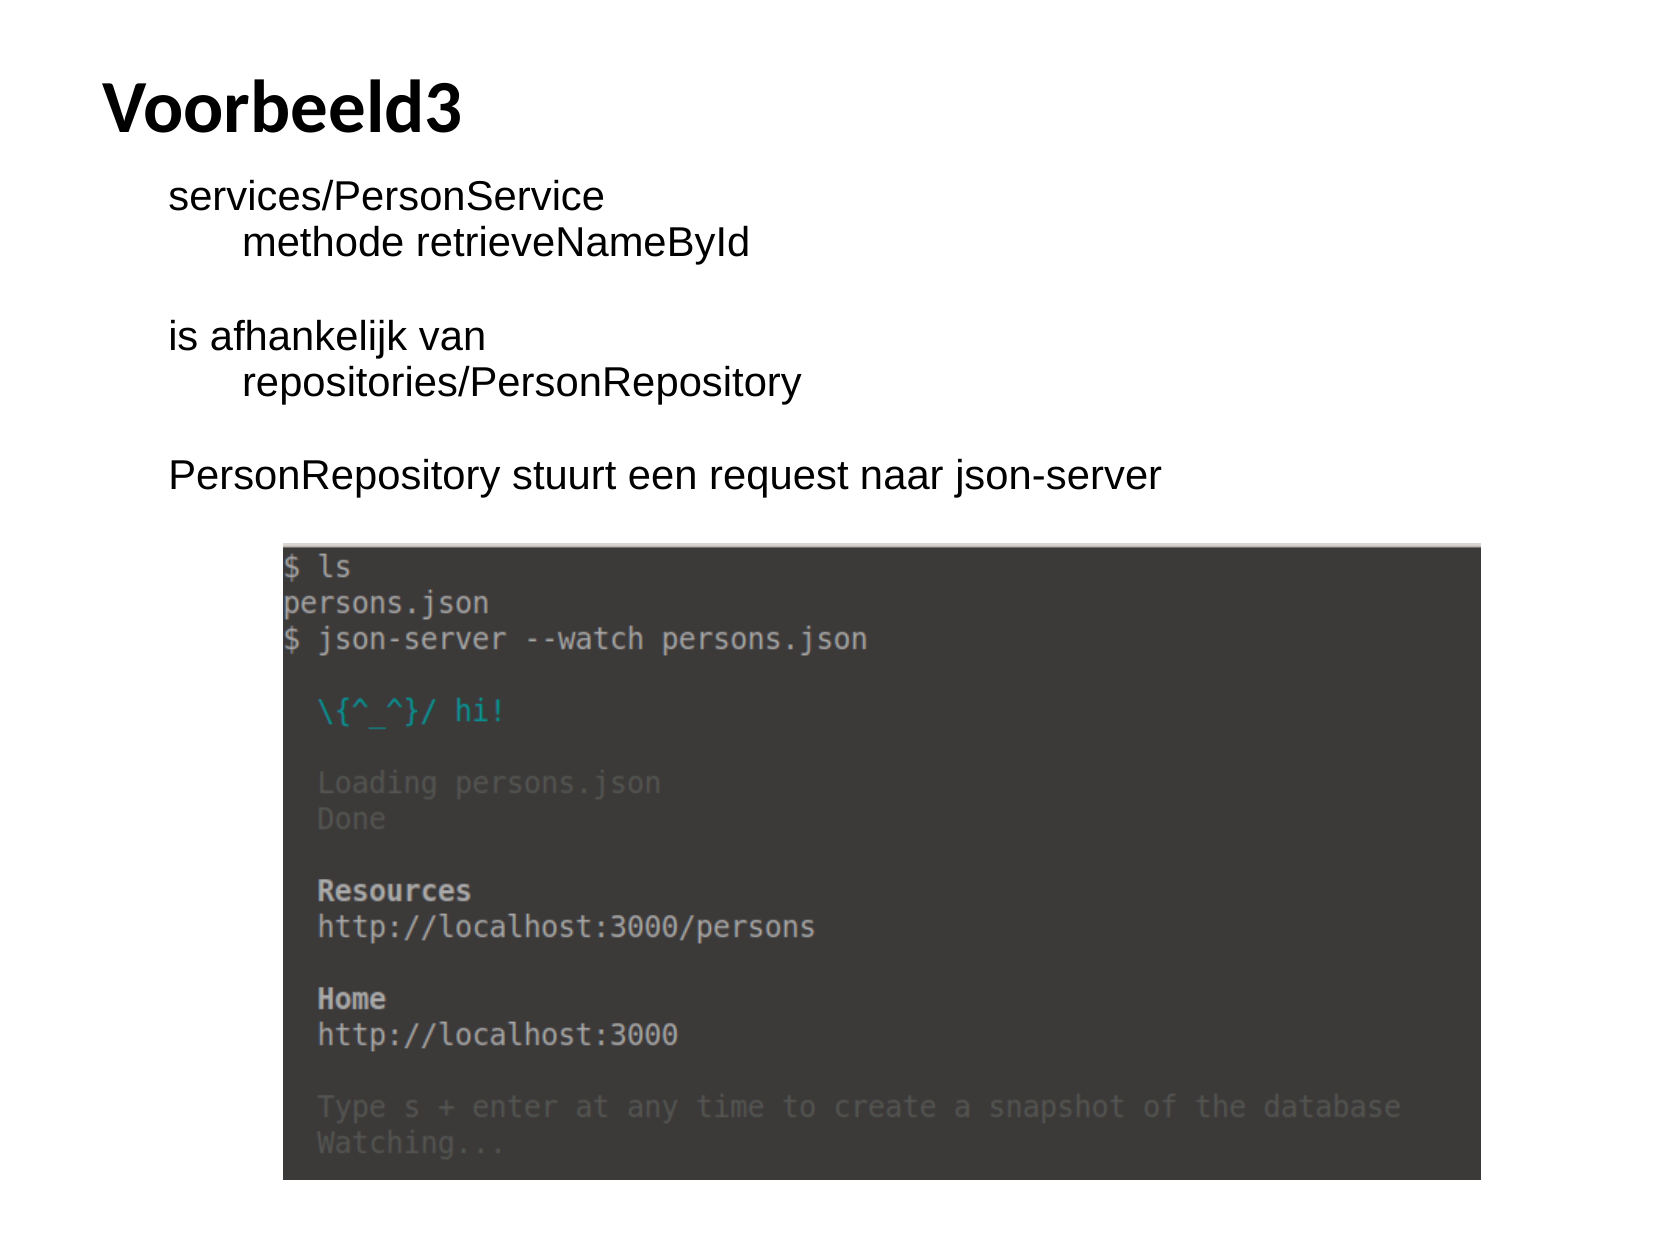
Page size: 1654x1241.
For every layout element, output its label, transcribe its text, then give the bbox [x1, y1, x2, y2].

text_box Voorbeeld3 [87, 49, 1654, 257]
text_box services/PersonService methode retrieveNameById is afhankelijk van repositories/PersonRepository PersonRepository stuurt een request naar json-server [153, 165, 1477, 645]
picture [283, 543, 1481, 1180]
